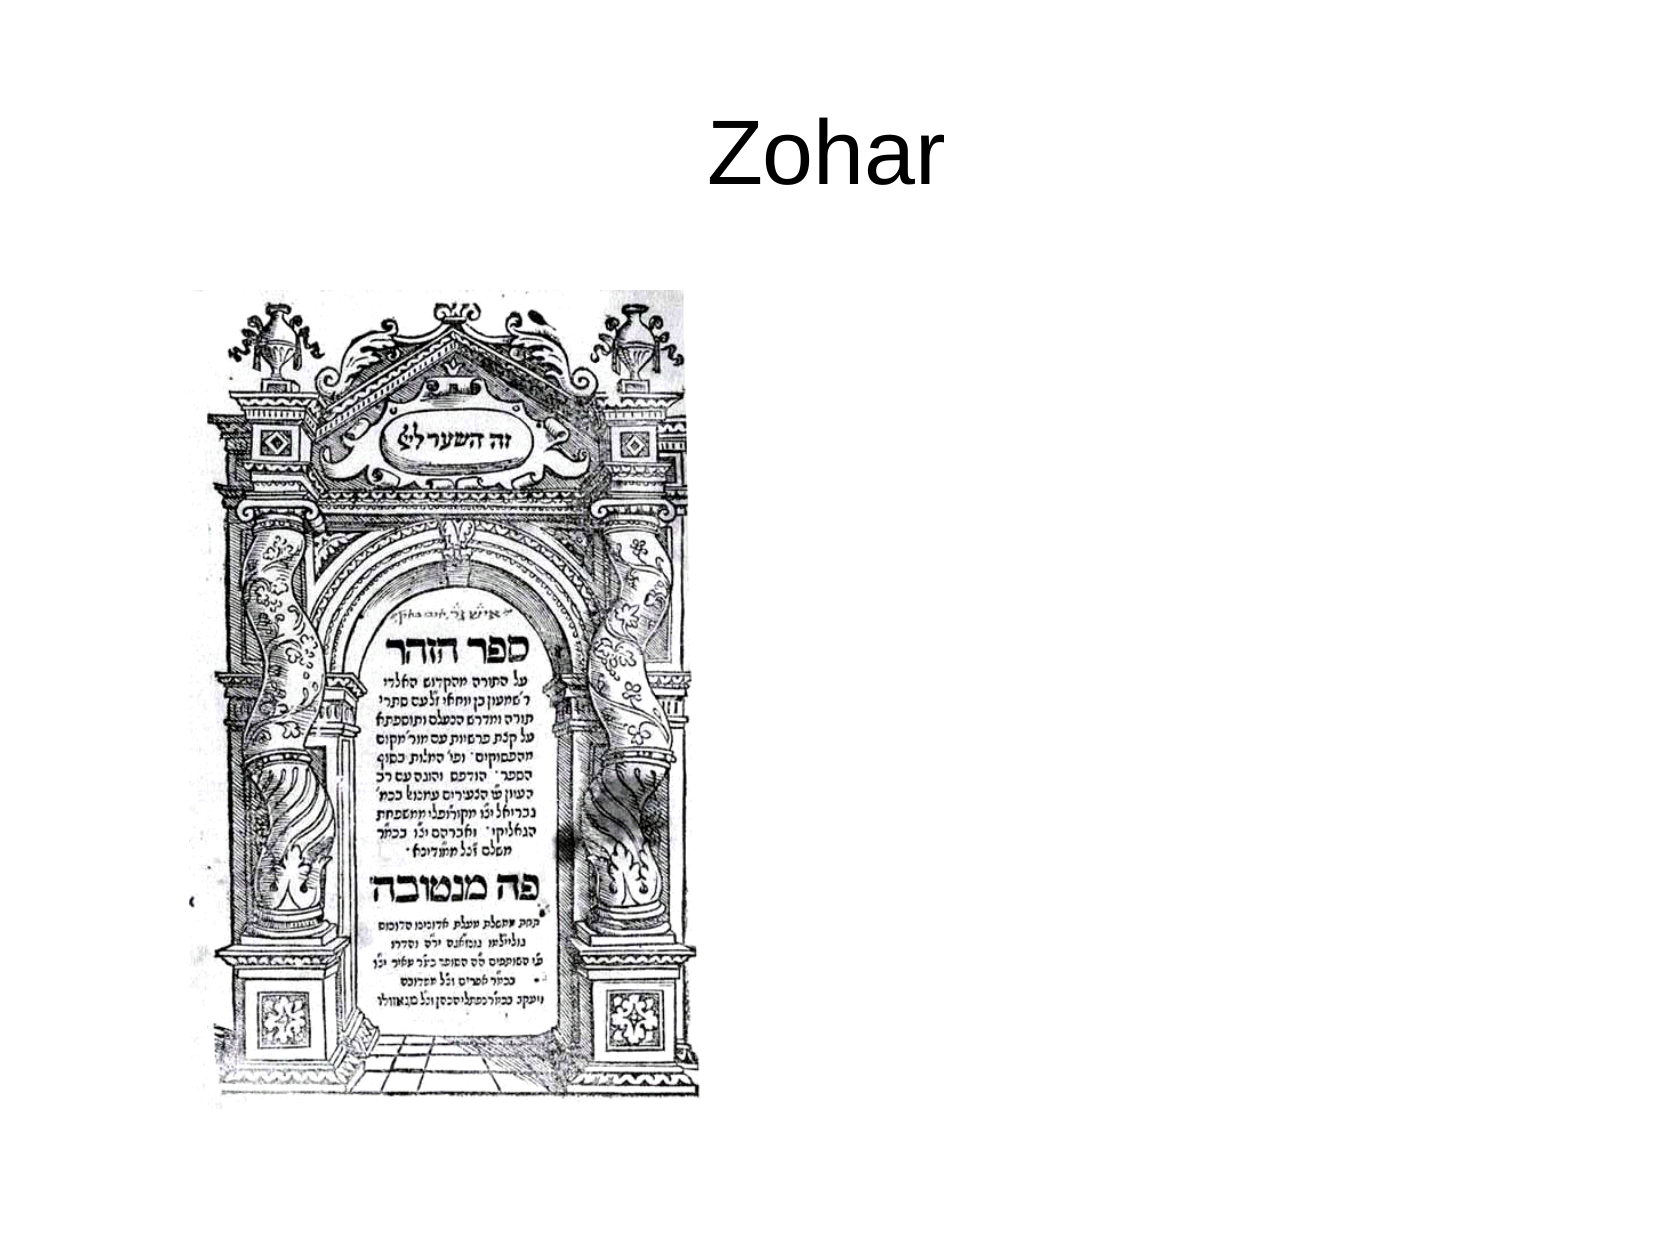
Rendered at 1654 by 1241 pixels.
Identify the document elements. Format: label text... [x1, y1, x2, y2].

picture [189, 290, 703, 1109]
title Zohar [82, 49, 1571, 257]
